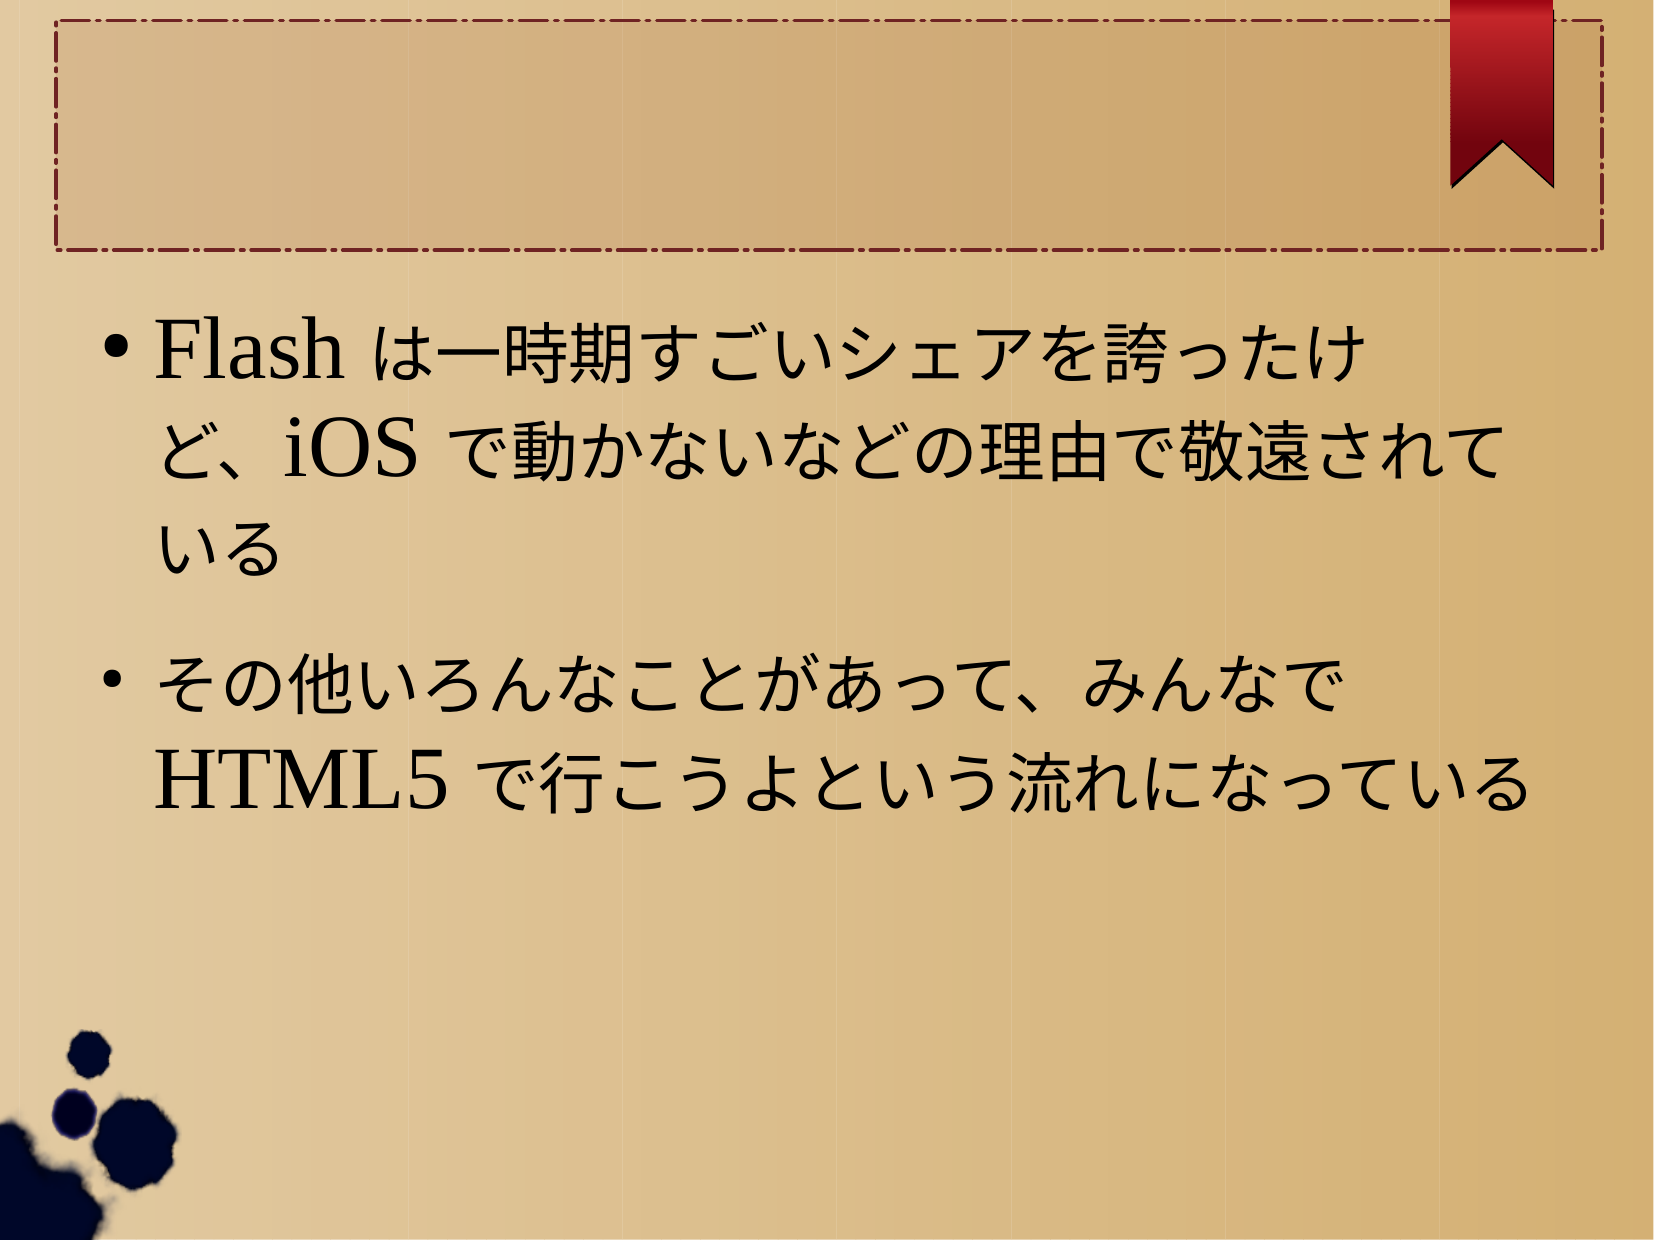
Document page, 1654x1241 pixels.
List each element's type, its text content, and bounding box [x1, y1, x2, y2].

list Flash は一時期すごいシェアを誇ったけど、iOS で動かないなどの理由で敬遠されている その他いろんなことがあって、みんなで HTML5 で行こうよという流れになっている [82, 299, 1571, 1019]
